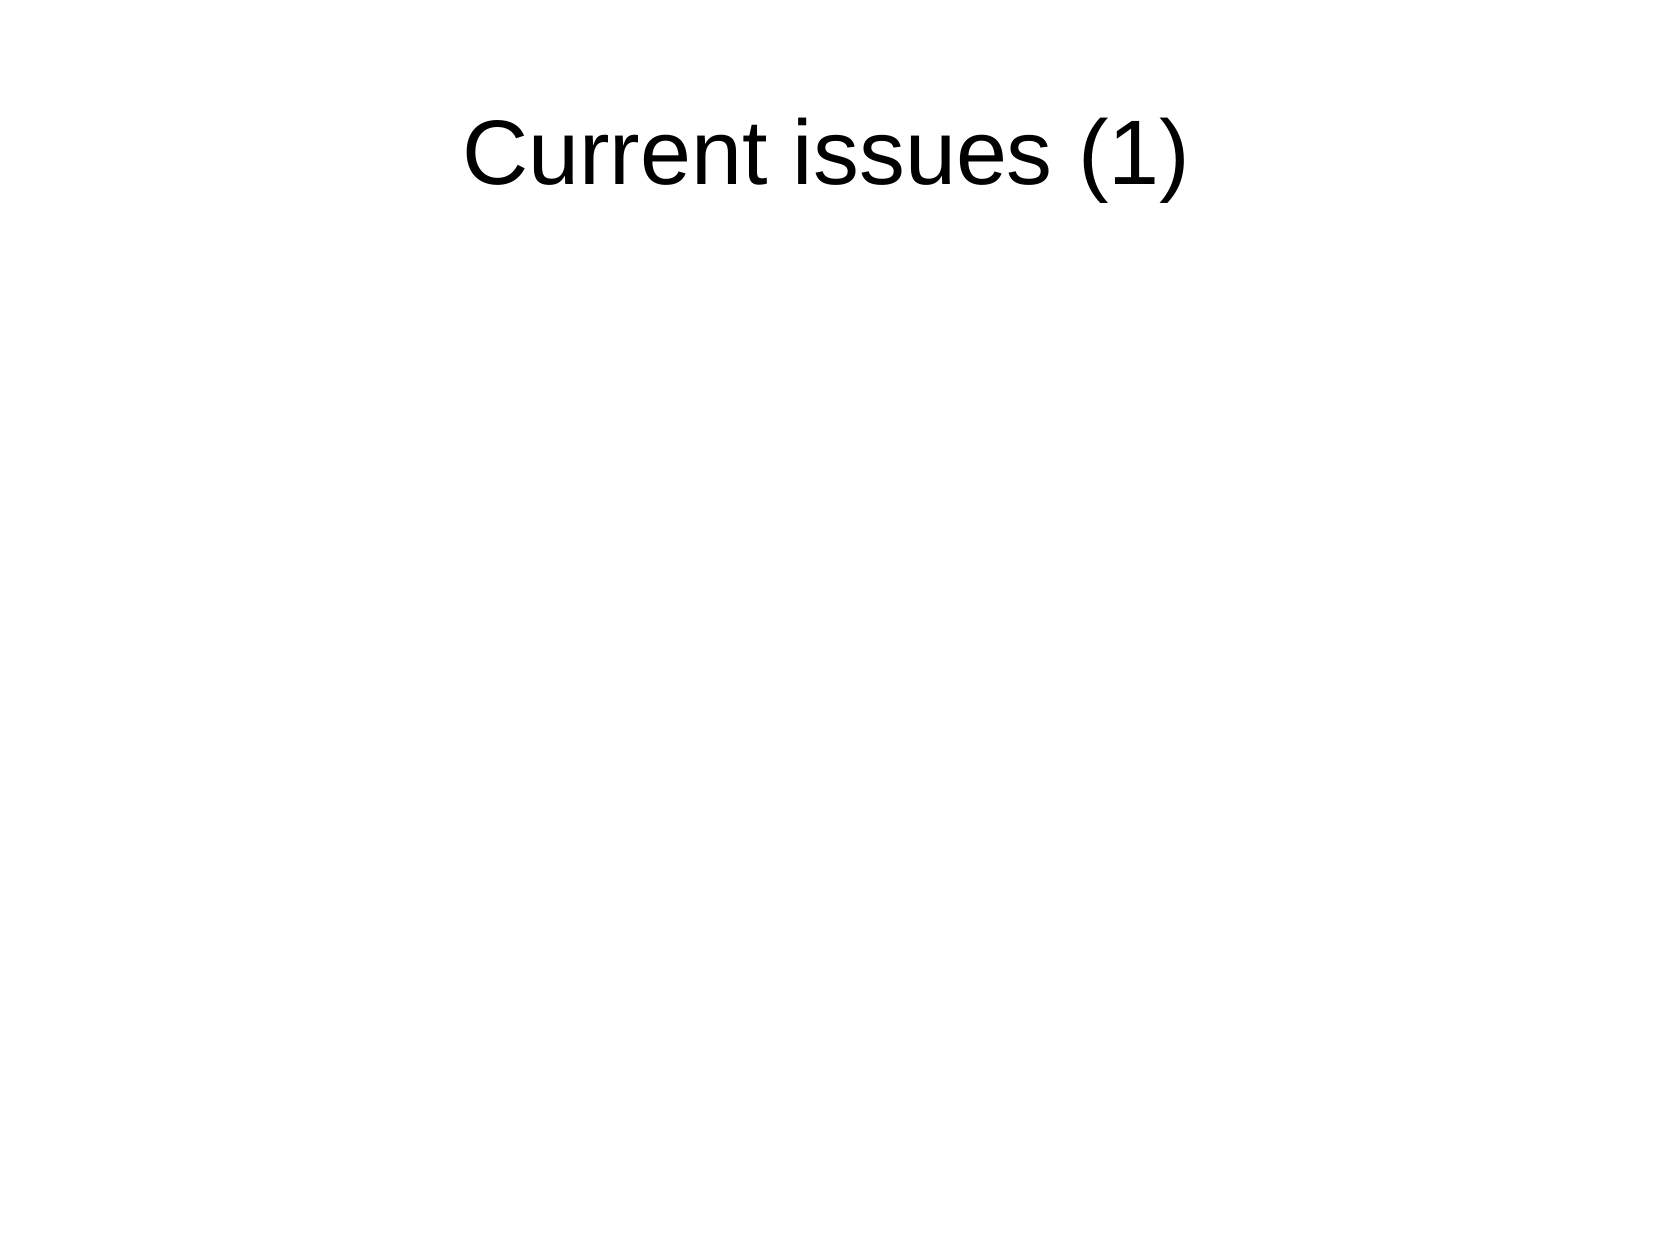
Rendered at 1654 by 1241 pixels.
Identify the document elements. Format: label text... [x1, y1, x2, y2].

title Current issues (1) [82, 49, 1571, 257]
